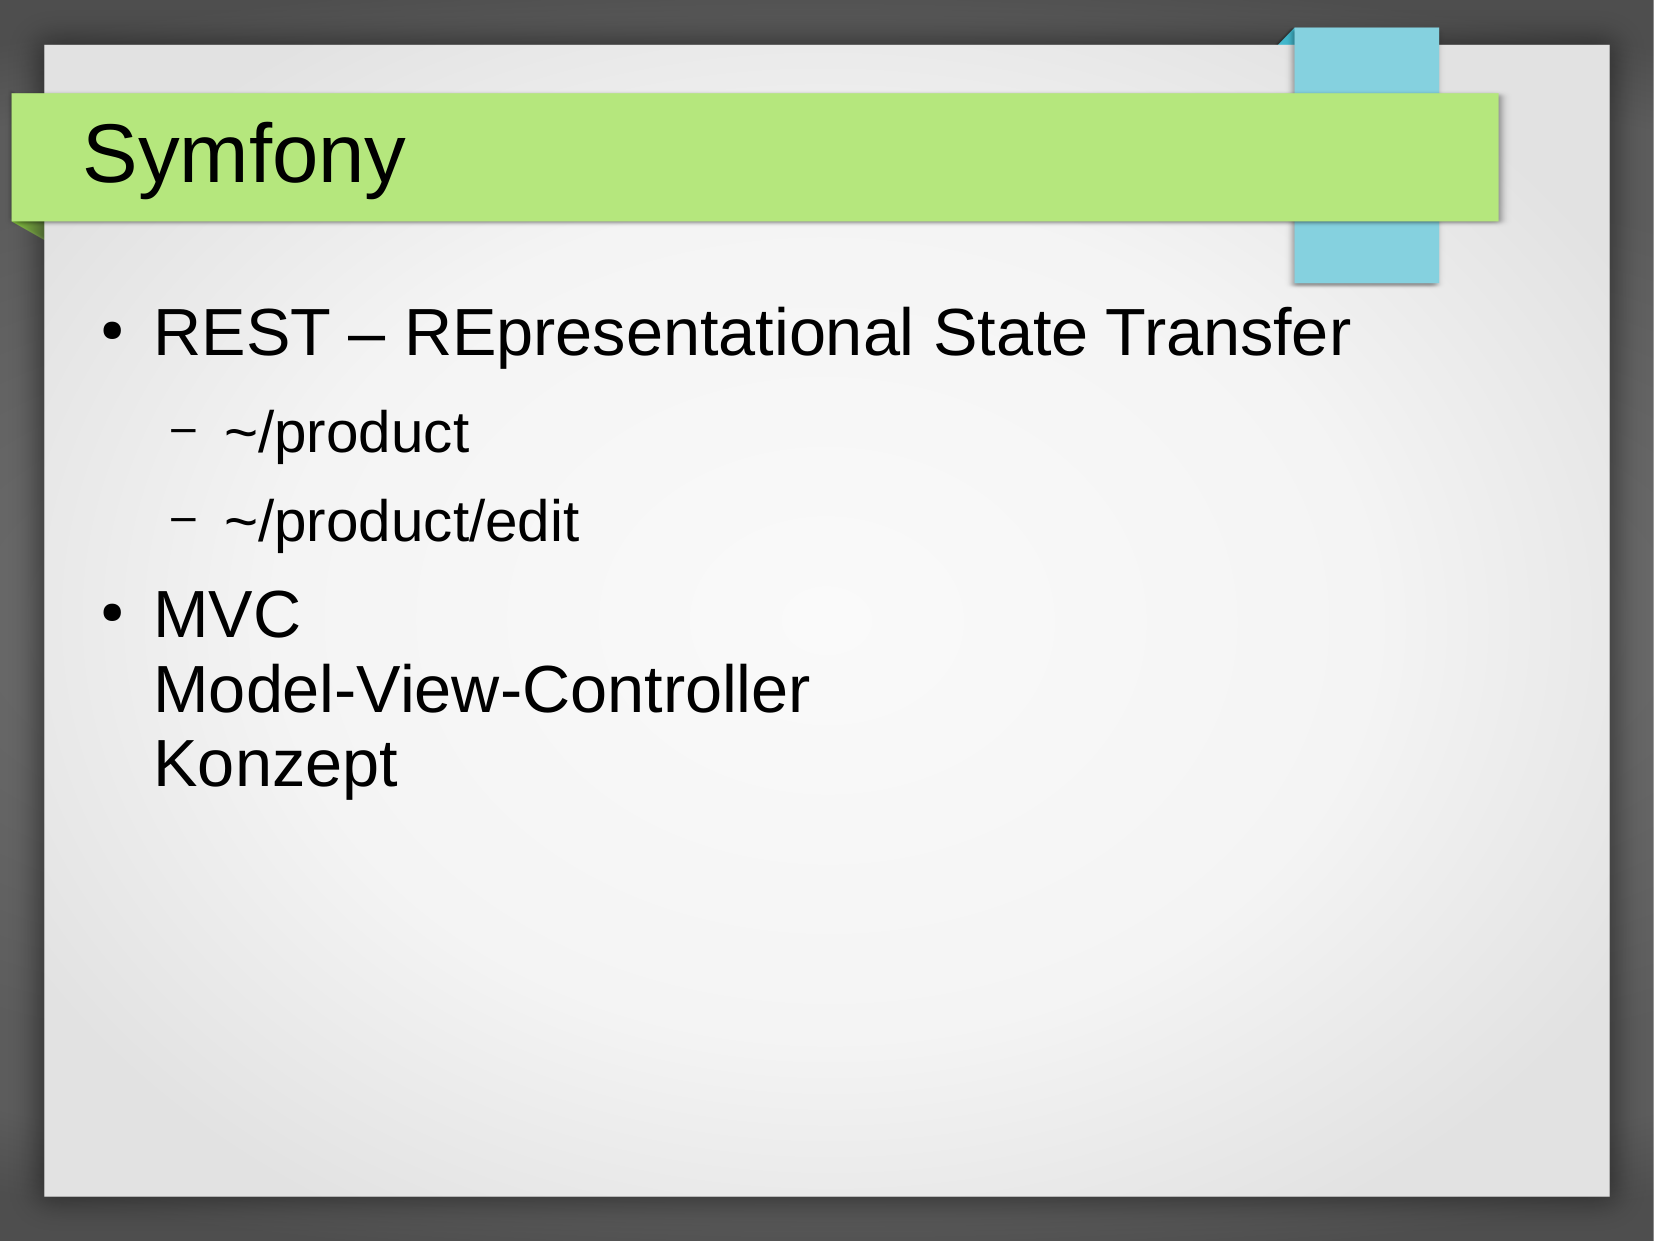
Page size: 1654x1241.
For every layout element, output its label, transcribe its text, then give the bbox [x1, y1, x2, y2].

picture [0, 0, 1654, 1241]
title Symfony [82, 94, 1264, 213]
list REST – REpresentational State Transfer ~/product ~/product/edit MVC Model-View-Controller Konzept [82, 295, 1571, 1015]
